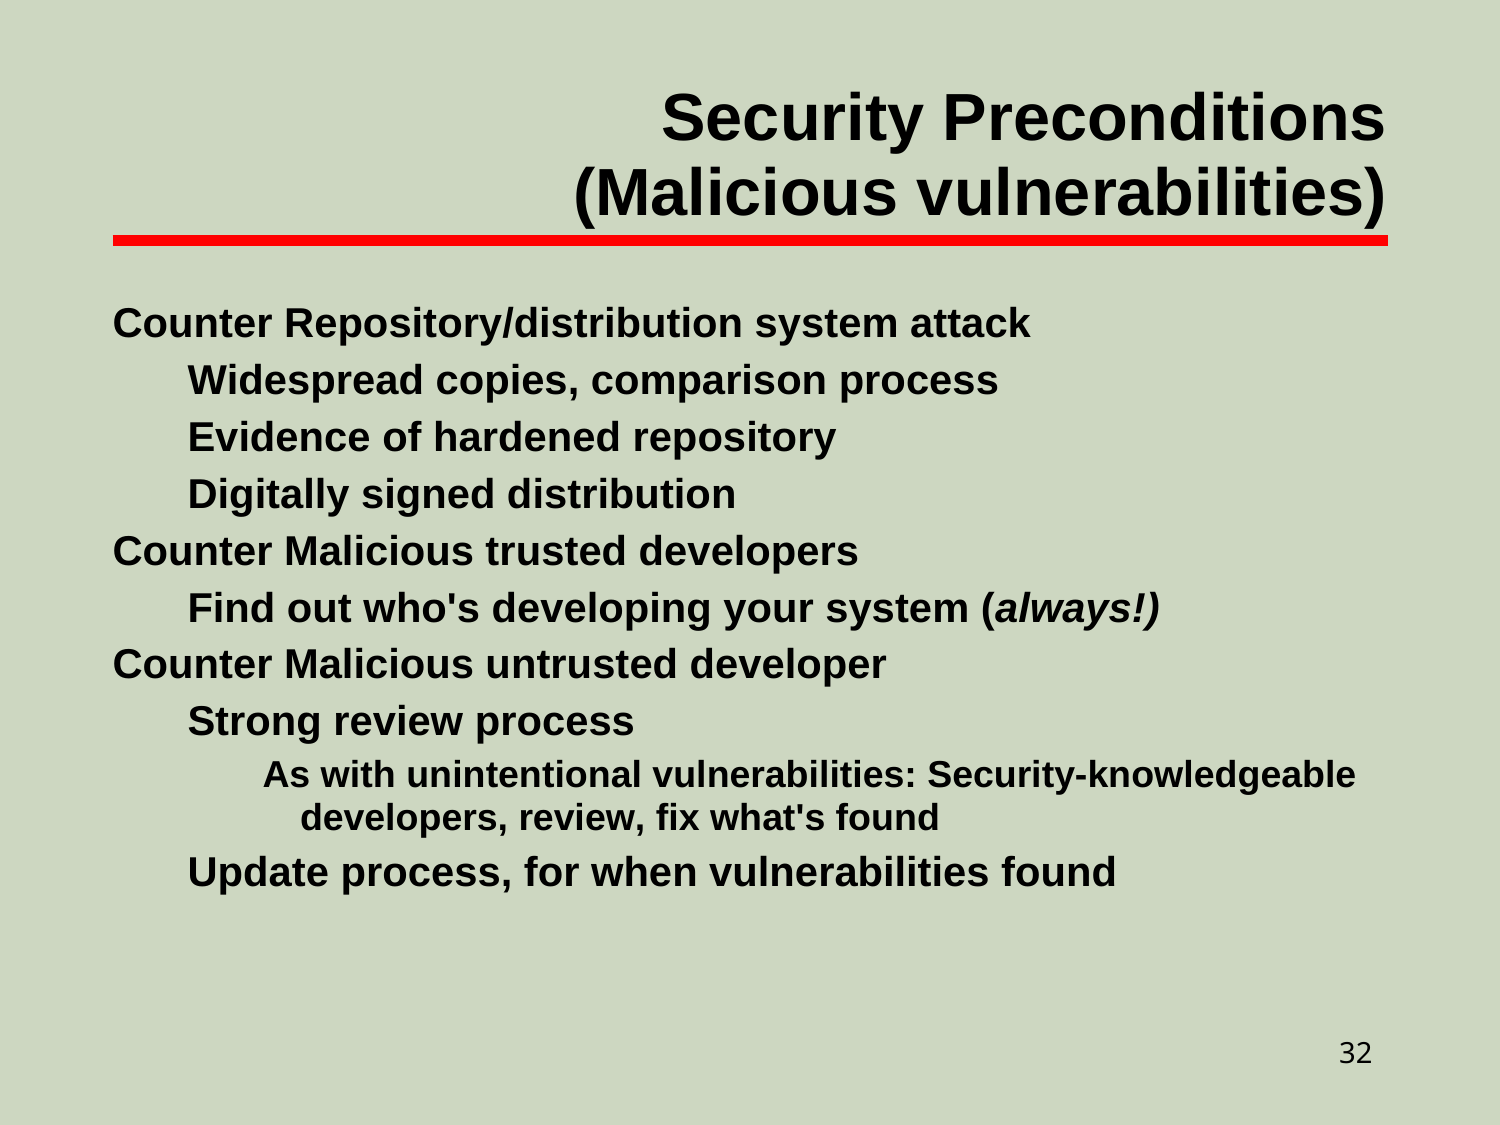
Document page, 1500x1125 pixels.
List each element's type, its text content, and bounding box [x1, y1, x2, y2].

list Counter Repository/distribution system attack Widespread copies, comparison process Evidence of hardened repository Digitally signed distribution Counter Malicious trusted developers Find out who's developing your system (always!) Counter Malicious untrusted developer Strong review process As with unintentional vulnerabilities: Security-knowledgeable developers, review, fix what's found Update process, for when vulnerabilities found [112, 299, 1388, 1001]
title Security Preconditions (Malicious vulnerabilities) [337, 74, 1388, 235]
